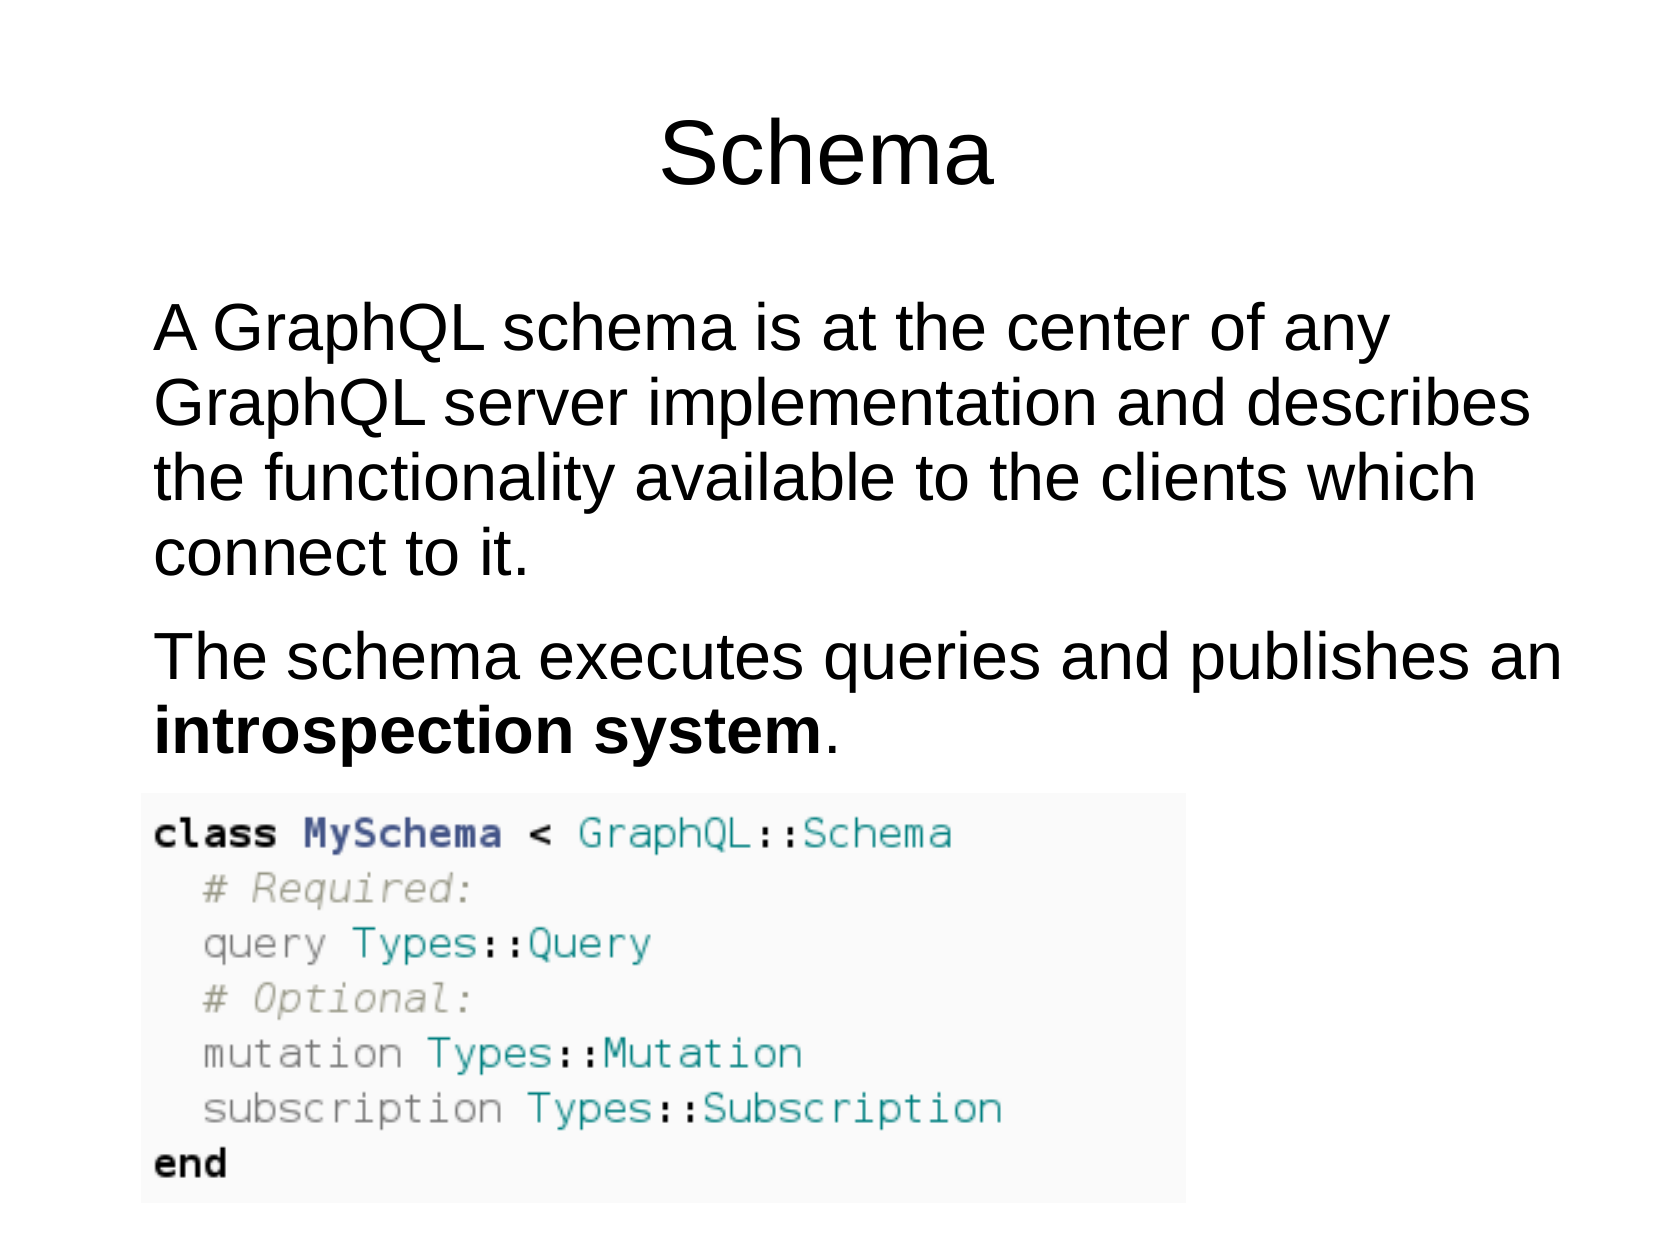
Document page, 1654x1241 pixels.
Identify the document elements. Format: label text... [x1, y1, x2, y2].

list A GraphQL schema is at the center of any GraphQL server implementation and describes the functionality available to the clients which connect to it. The schema executes queries and publishes an introspection system. [82, 290, 1571, 1010]
picture [141, 793, 1186, 1203]
title Schema [82, 49, 1571, 257]
